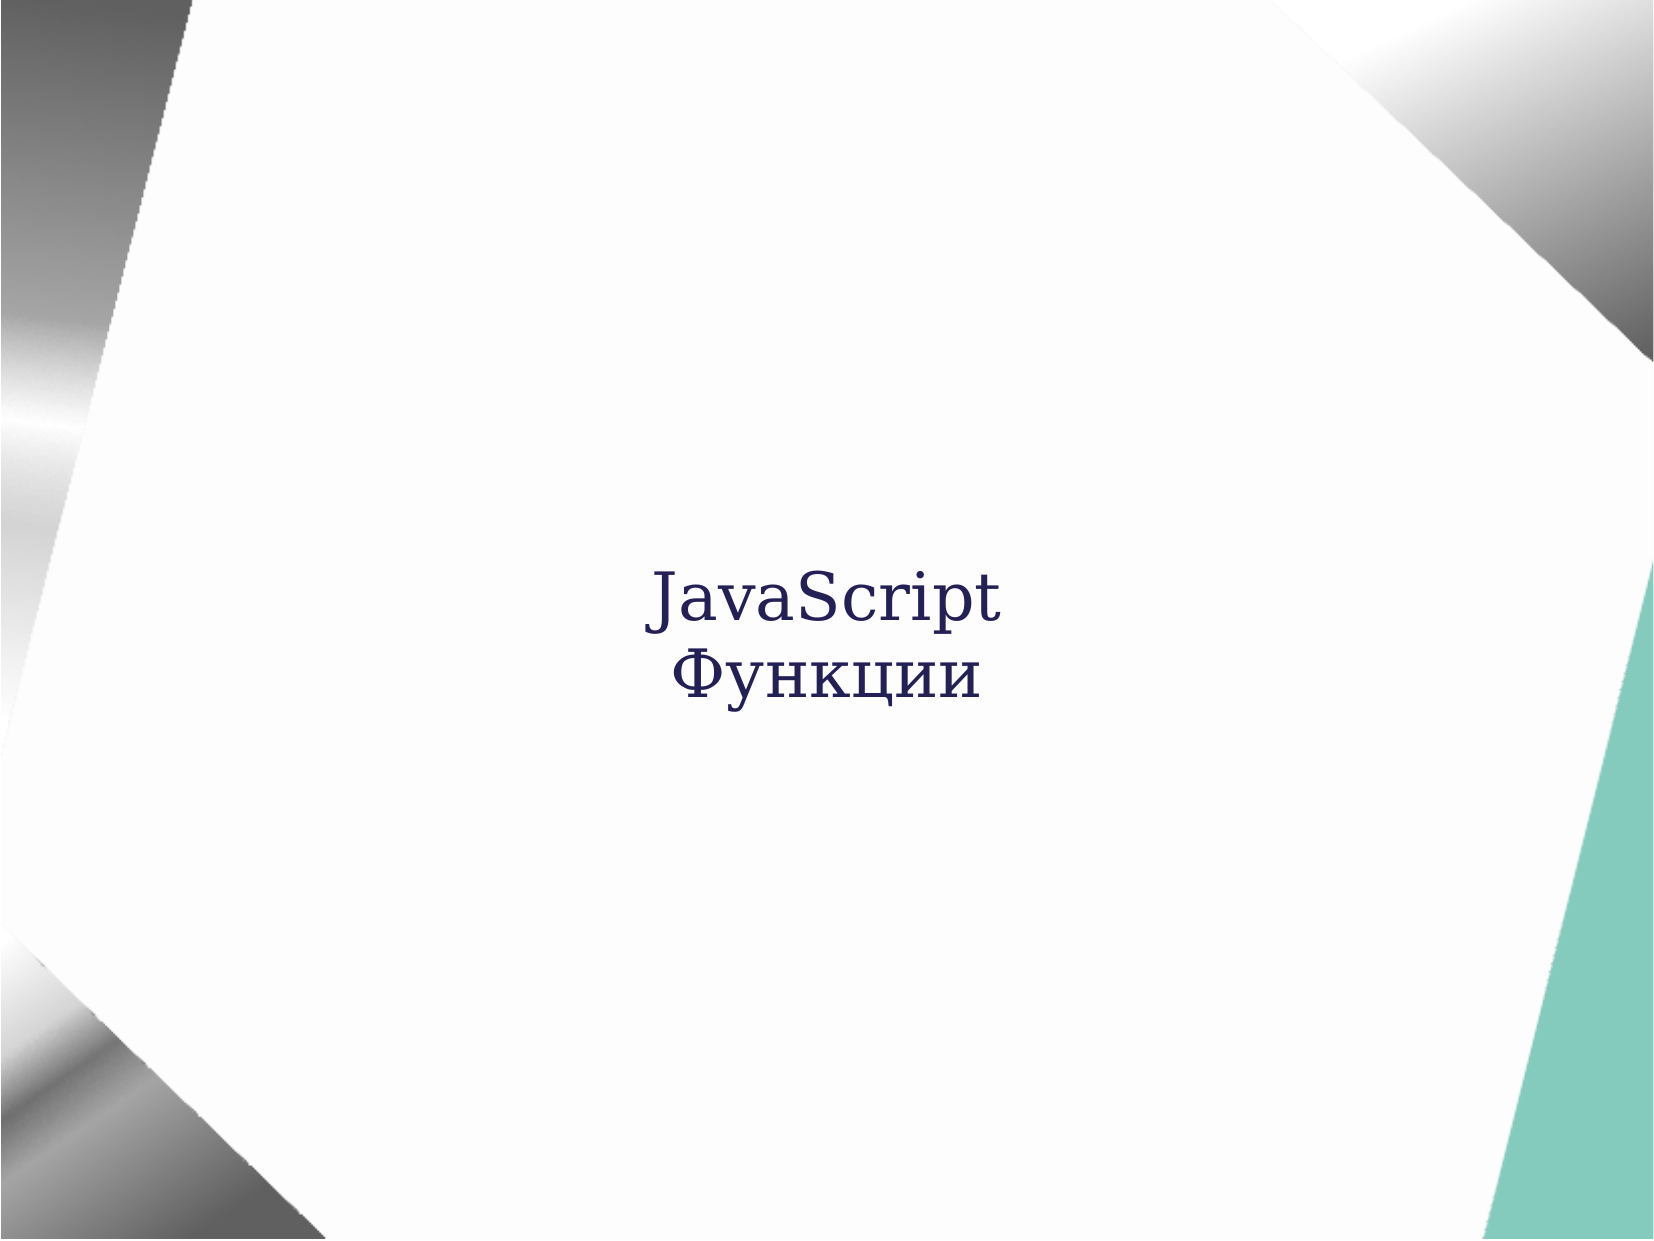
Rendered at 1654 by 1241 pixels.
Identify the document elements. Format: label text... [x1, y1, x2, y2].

text_box JavaScript Функции [272, 550, 1382, 799]
picture [1, 0, 1654, 1239]
